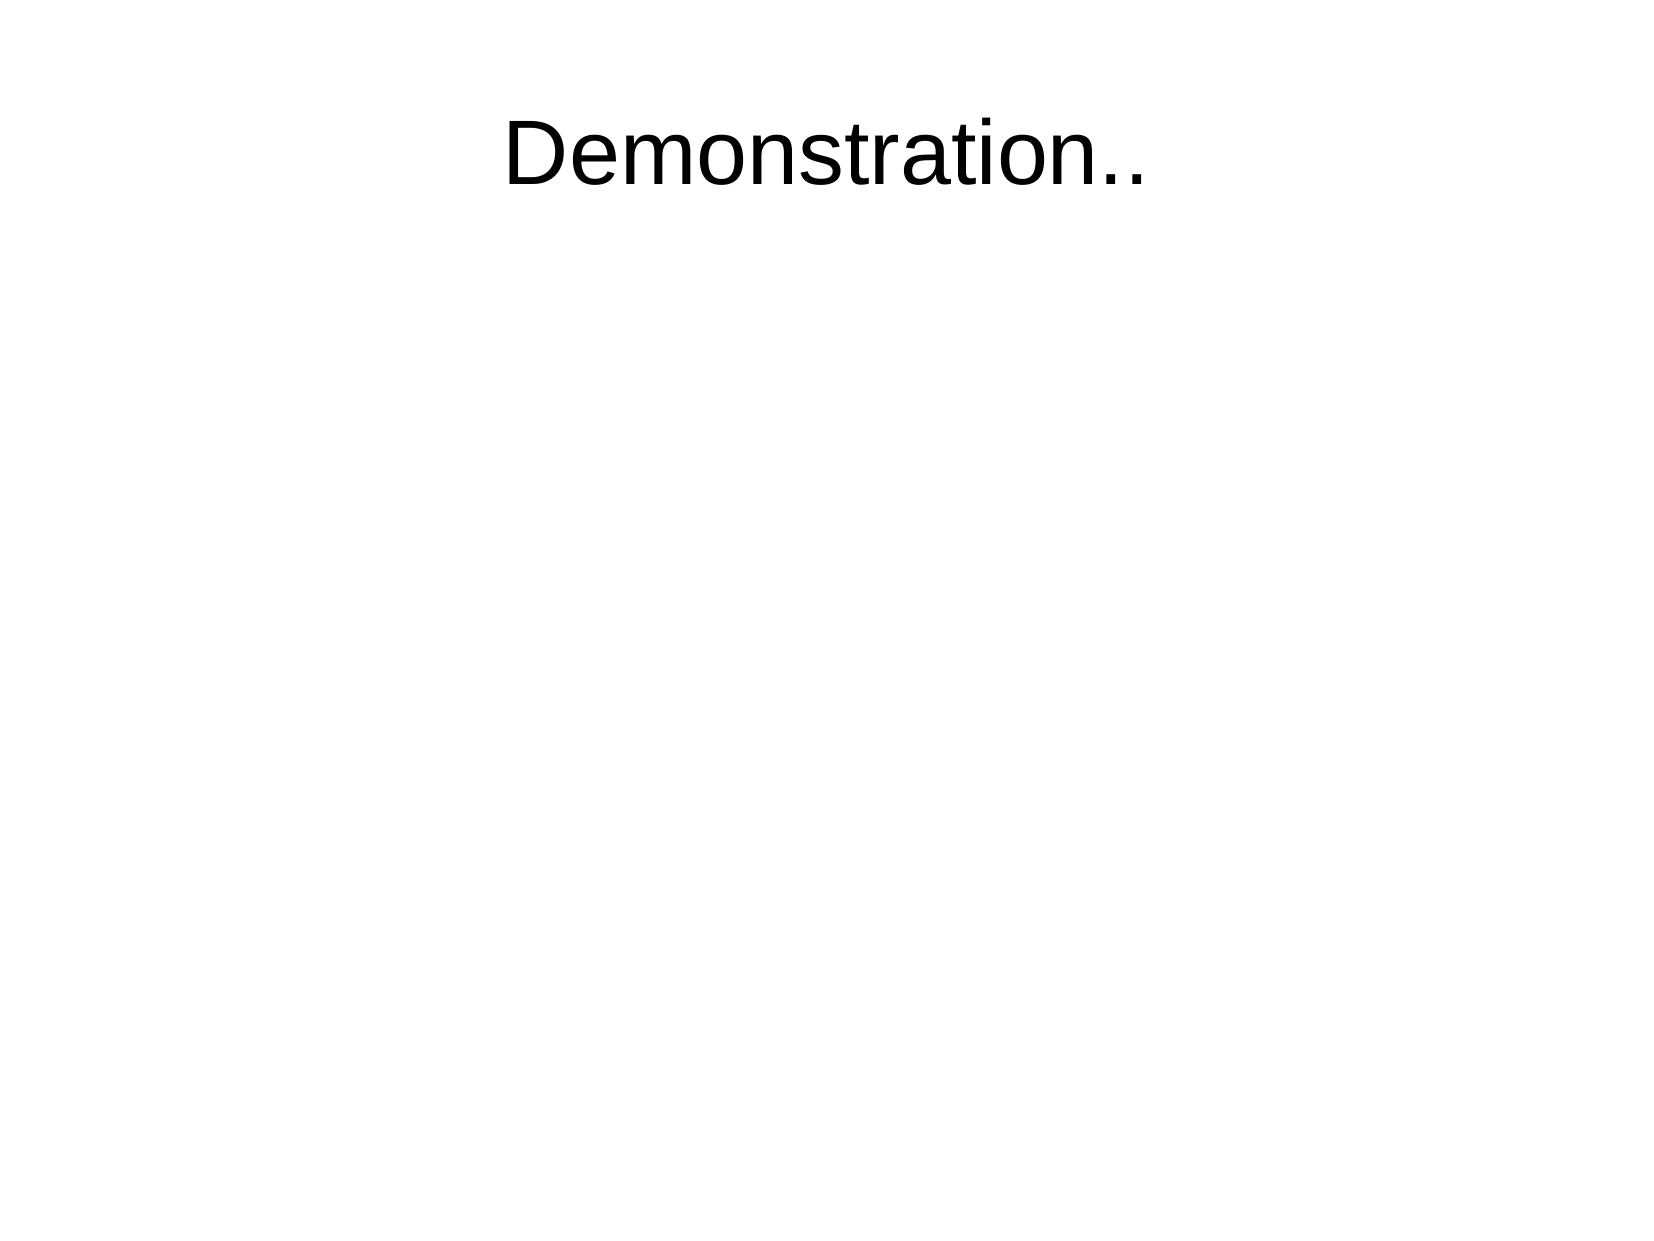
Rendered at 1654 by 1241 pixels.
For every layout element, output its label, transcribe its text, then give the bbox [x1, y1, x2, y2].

title Demonstration.. [82, 49, 1571, 257]
